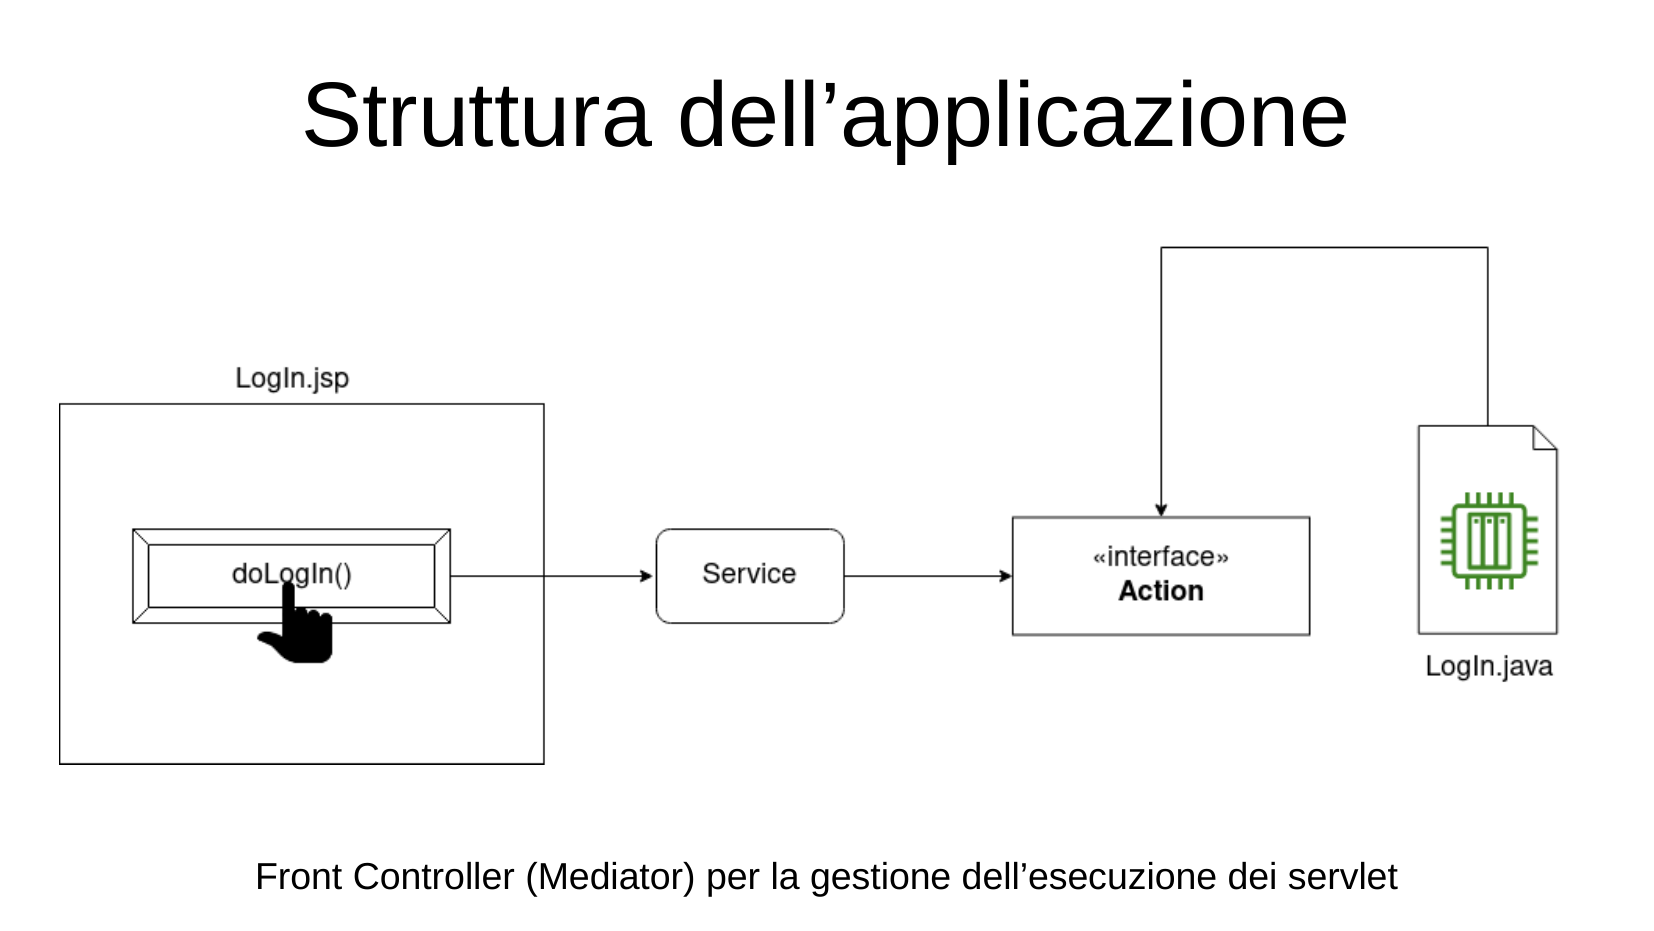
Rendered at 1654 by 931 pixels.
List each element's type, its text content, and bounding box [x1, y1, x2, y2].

title Struttura dell’applicazione [82, 37, 1571, 193]
text_box Front Controller (Mediator) per la gestione dell’esecuzione dei servlet [206, 848, 1447, 905]
picture [59, 236, 1578, 765]
